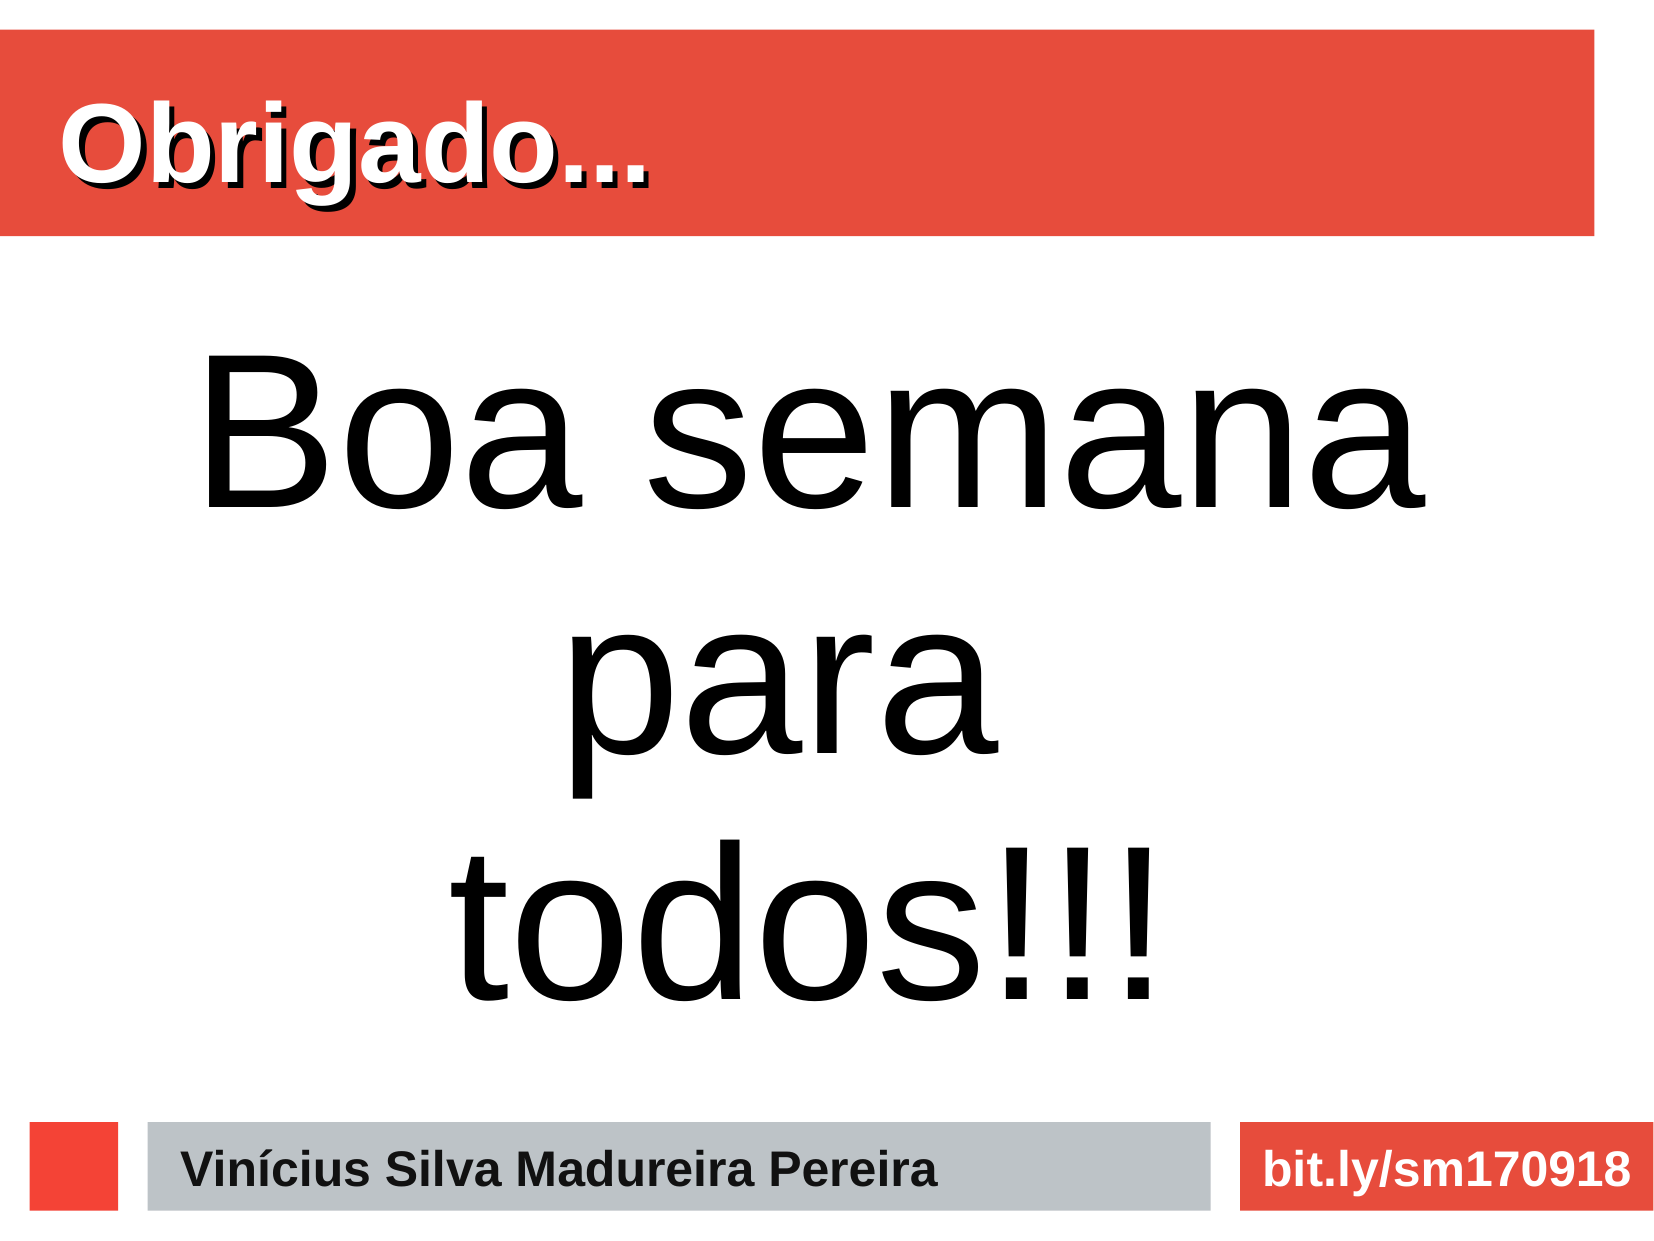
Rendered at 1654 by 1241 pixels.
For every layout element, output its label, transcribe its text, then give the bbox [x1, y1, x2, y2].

text_box Boa semana para todos!!! [70, 301, 1548, 1087]
text_box bit.ly/sm170918 [1228, 1133, 1654, 1205]
title Obrigado... [59, 59, 1595, 207]
text_box Vinícius Silva Madureira Pereira [165, 1133, 1170, 1205]
